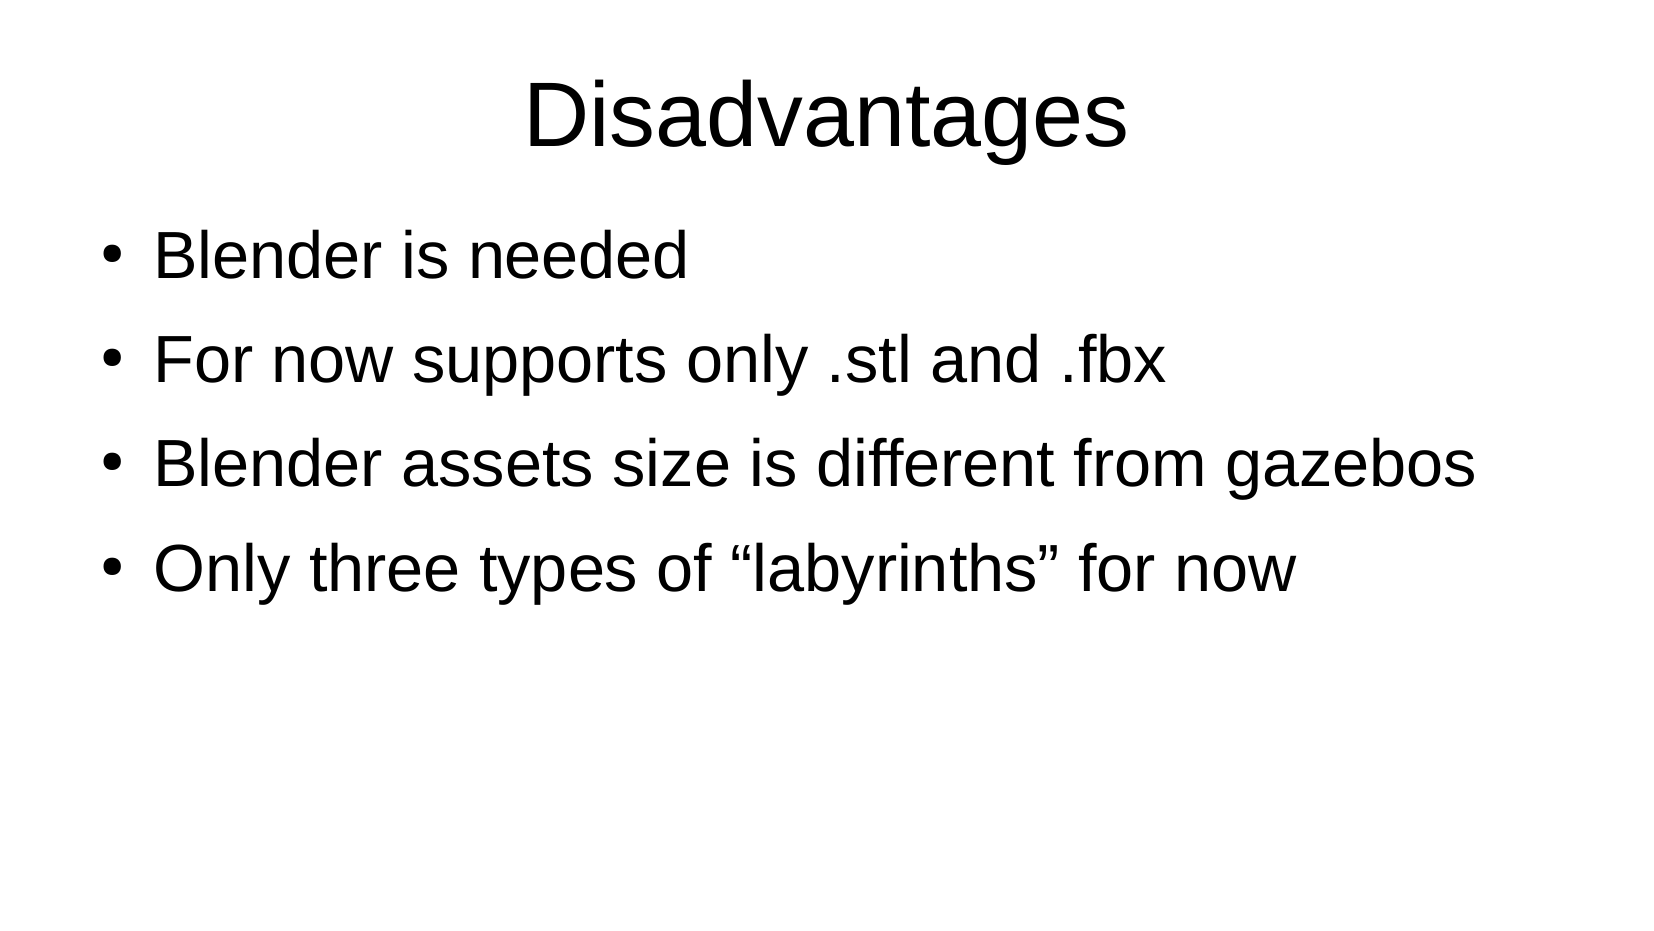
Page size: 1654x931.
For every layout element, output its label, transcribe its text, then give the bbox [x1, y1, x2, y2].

list Blender is needed For now supports only .stl and .fbx Blender assets size is different from gazebos Only three types of “labyrinths” for now [82, 217, 1571, 758]
title Disadvantages [82, 37, 1571, 193]
